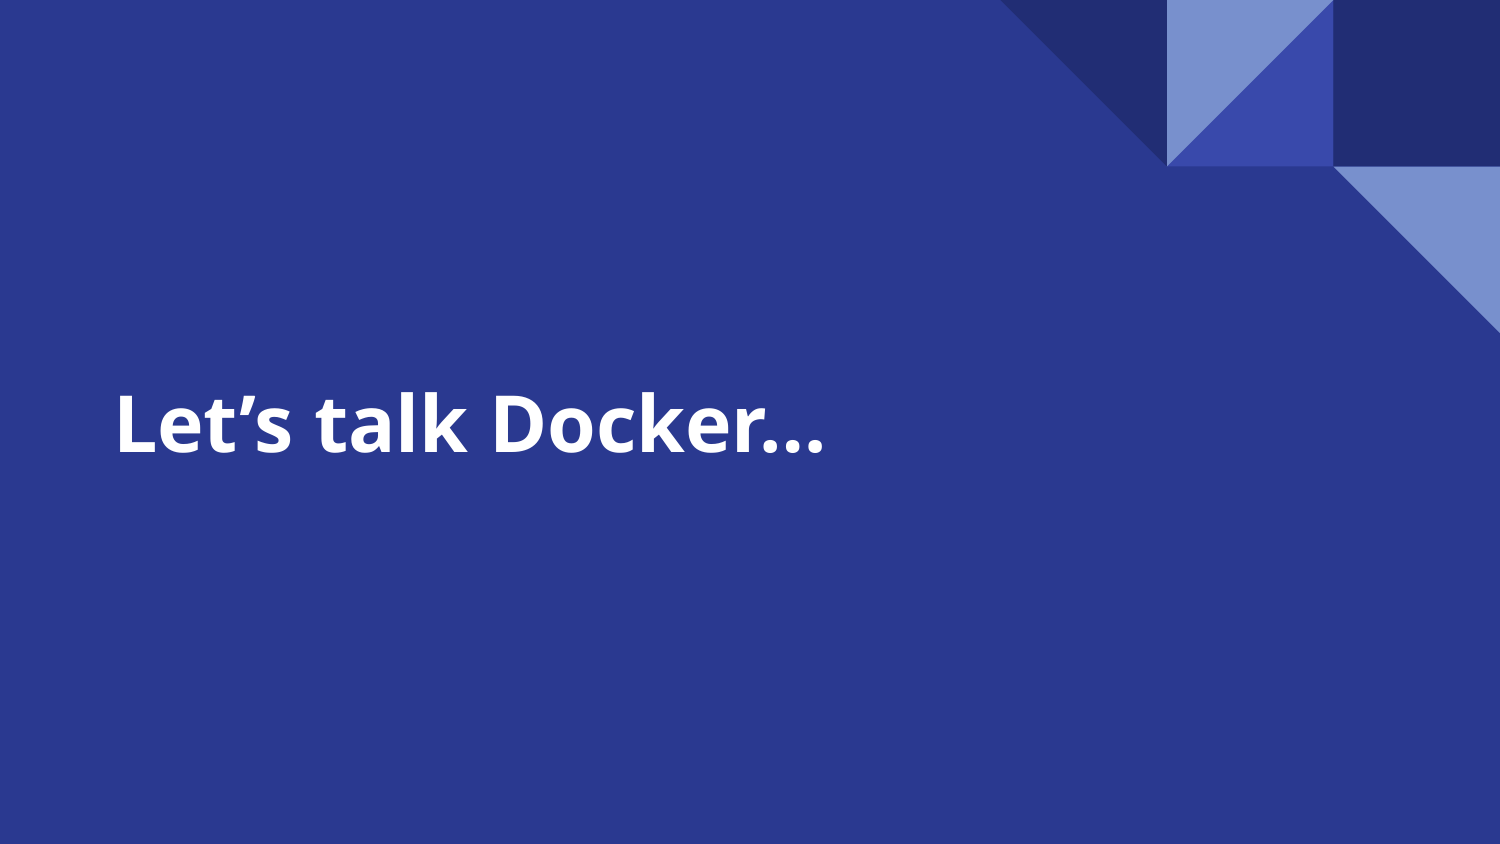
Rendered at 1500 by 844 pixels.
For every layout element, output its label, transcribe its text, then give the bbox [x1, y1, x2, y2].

title Let’s talk Docker… [98, 353, 1447, 491]
